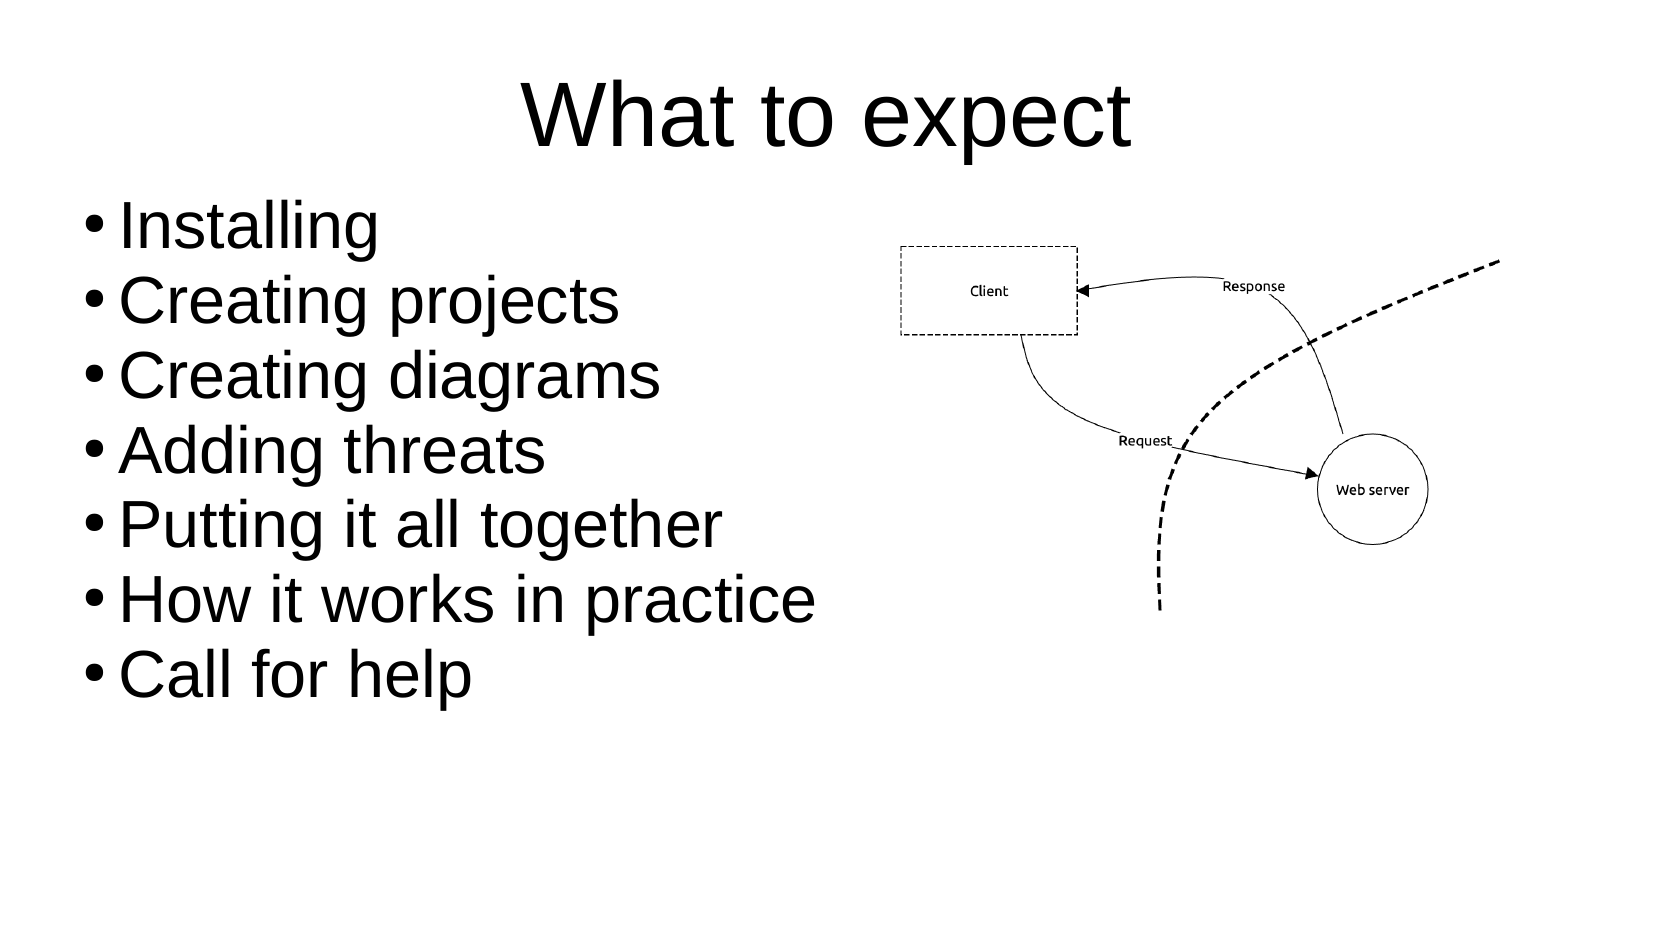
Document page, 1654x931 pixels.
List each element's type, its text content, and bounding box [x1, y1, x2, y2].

subtitle Installing Creating projects Creating diagrams Adding threats Putting it all together How it works in practice Call for help [82, 188, 1571, 787]
picture [862, 201, 1529, 638]
title What to expect [82, 37, 1571, 188]
